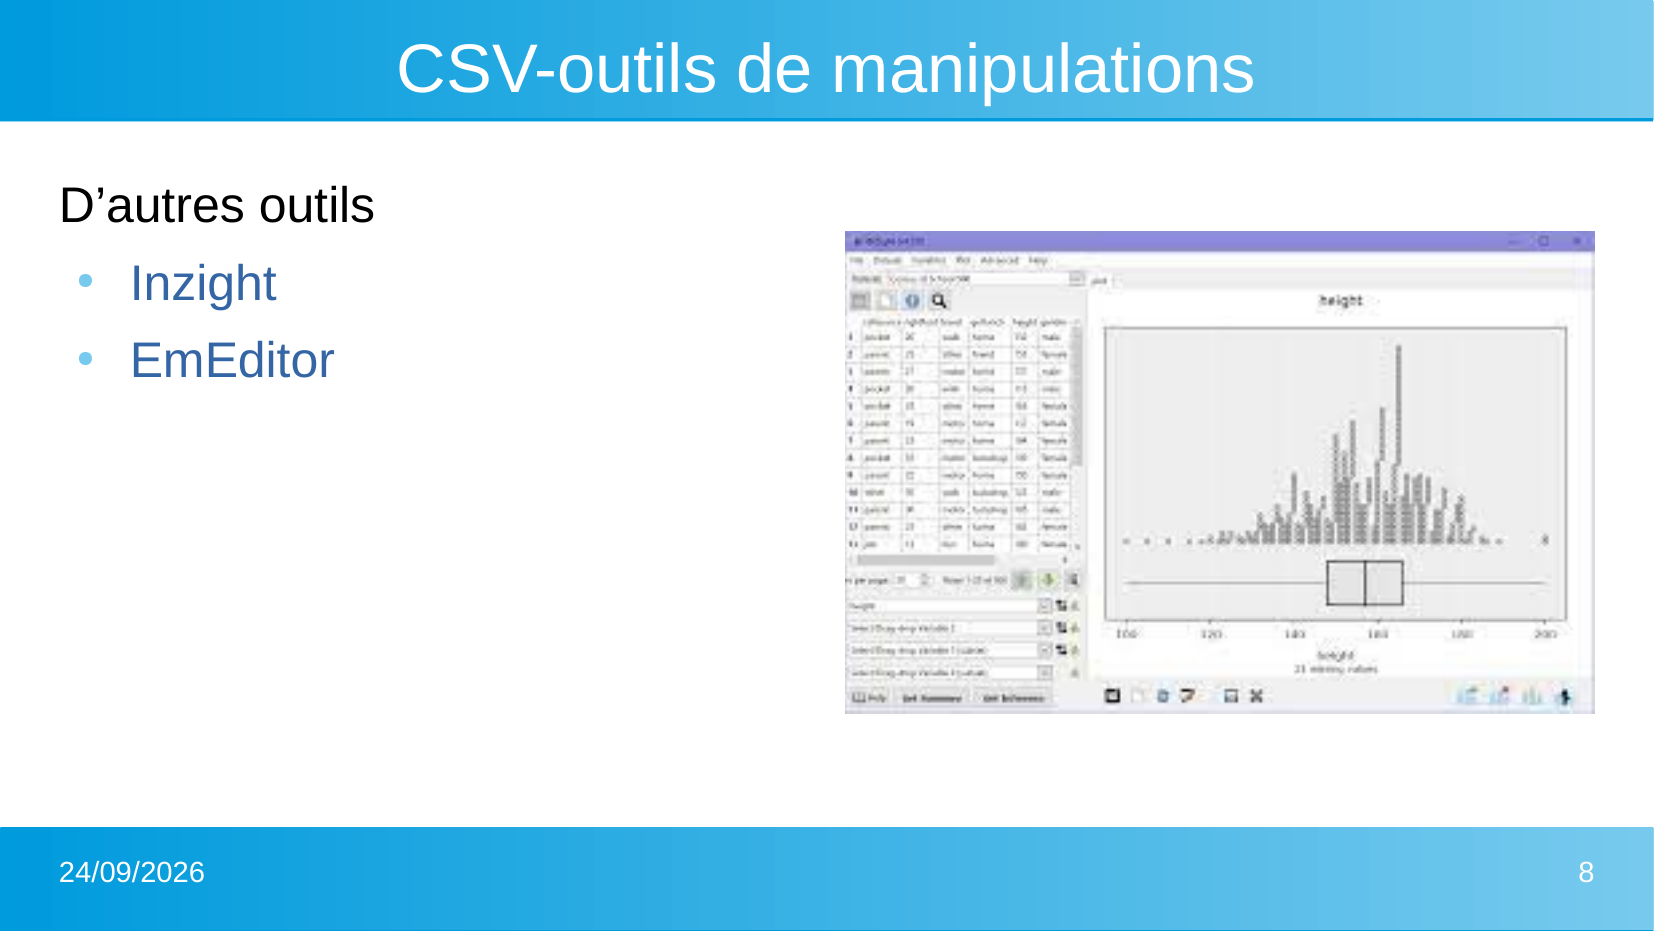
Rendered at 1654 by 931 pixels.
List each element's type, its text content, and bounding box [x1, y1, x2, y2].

list D’autres outils Inzight EmEditor [58, 177, 809, 768]
title CSV-outils de manipulations [58, 29, 1595, 108]
picture [845, 231, 1595, 714]
